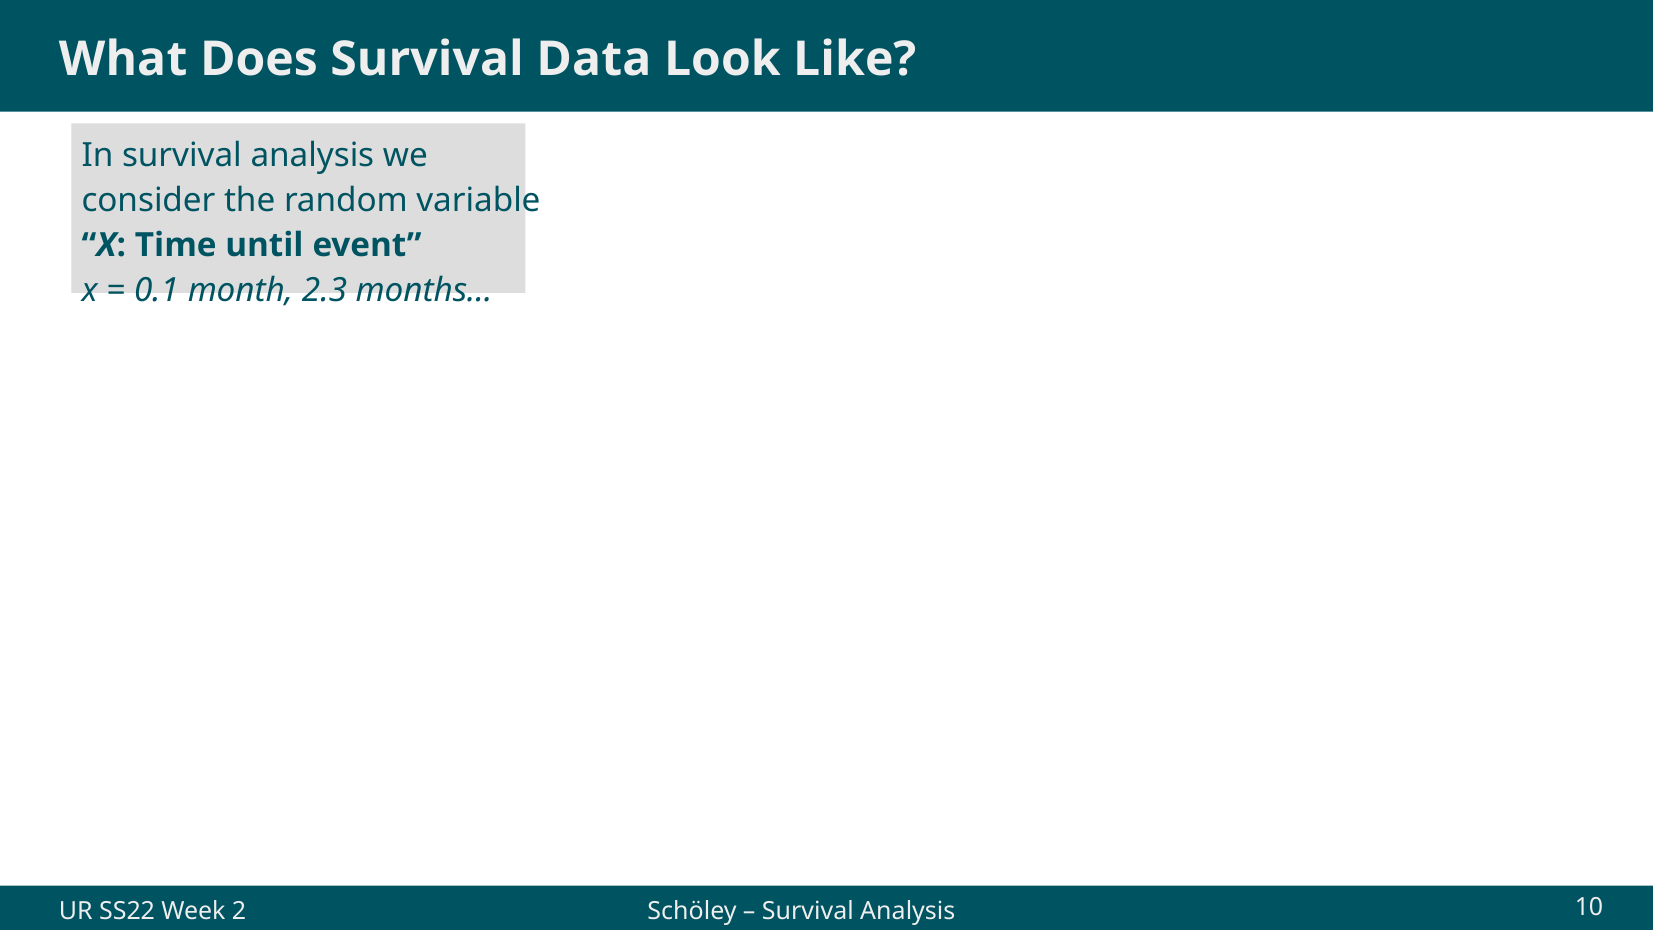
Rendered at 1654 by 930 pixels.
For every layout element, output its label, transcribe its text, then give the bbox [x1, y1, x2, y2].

text_box In survival analysis we consider the random variable “X: Time until event” x = 0.1 month, 2.3 months… [66, 123, 526, 293]
title What Does Survival Data Look Like? [58, 0, 1594, 117]
